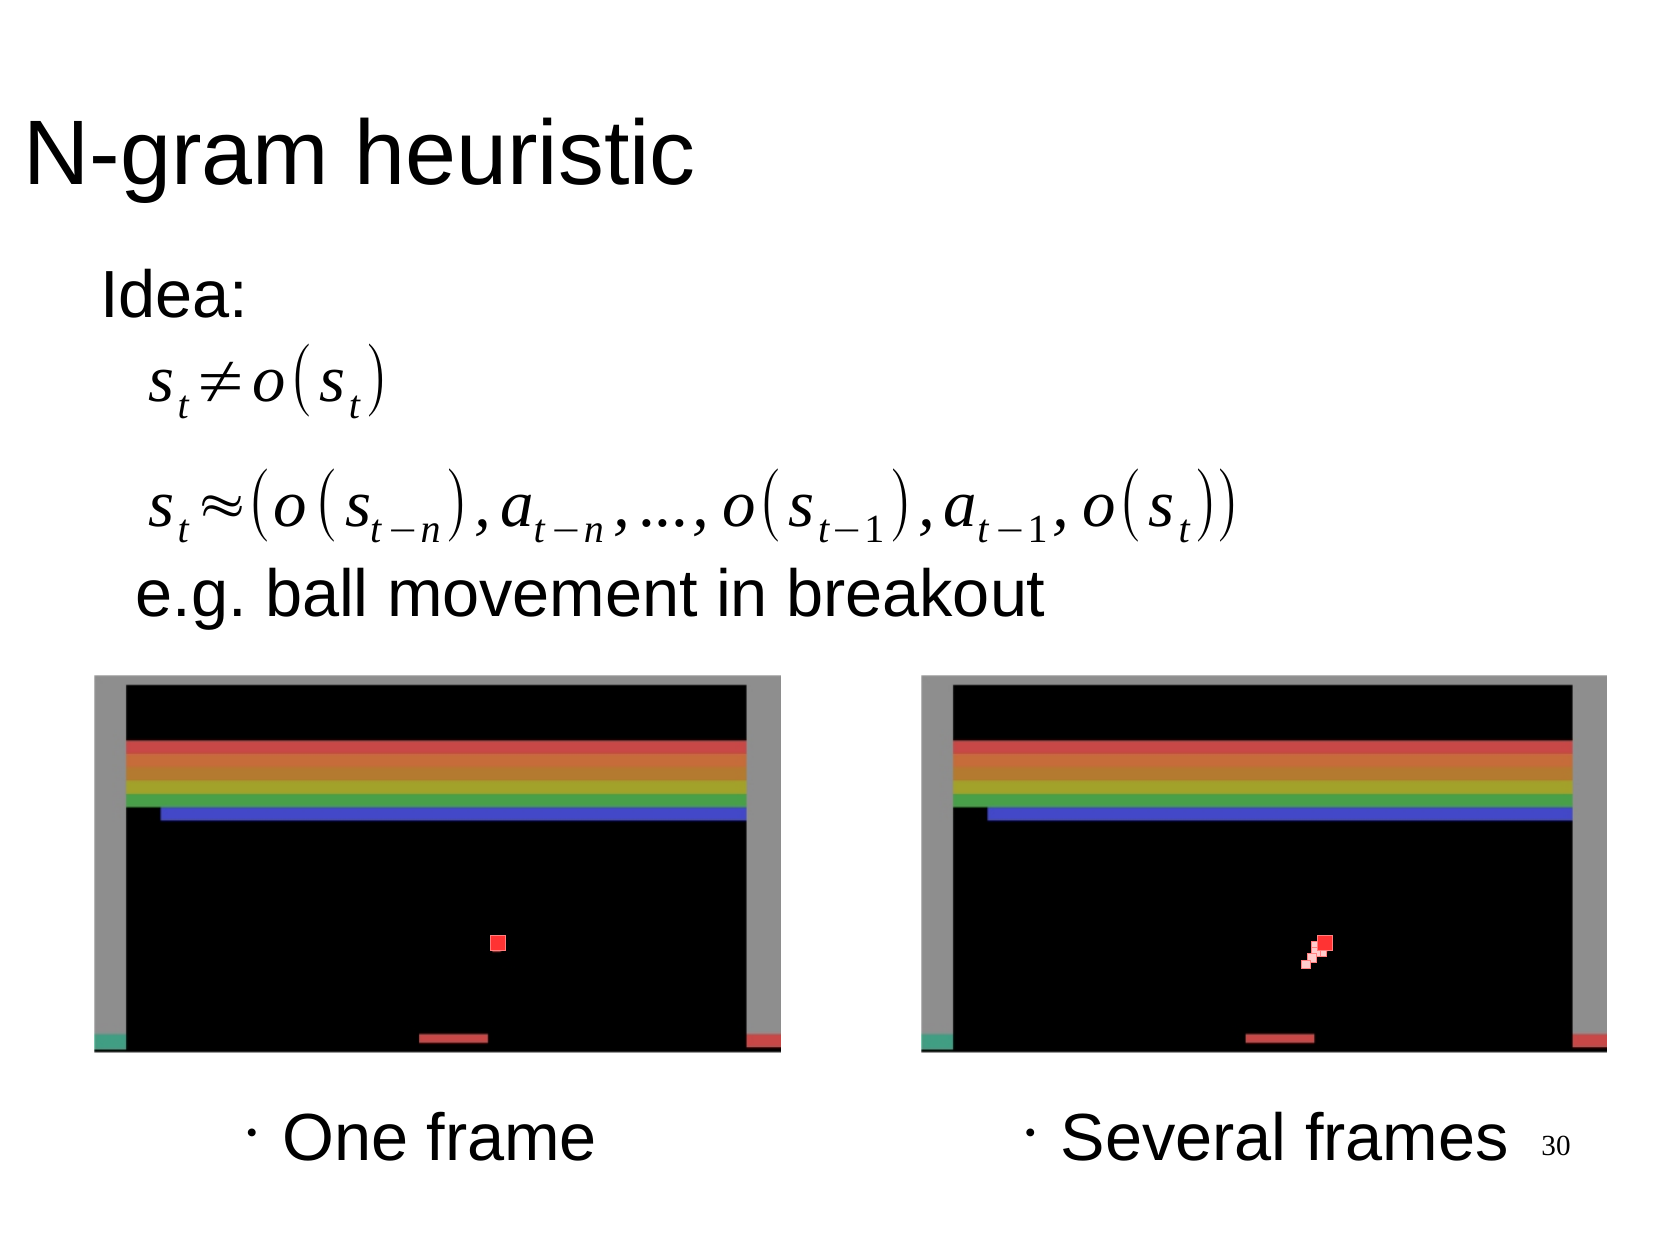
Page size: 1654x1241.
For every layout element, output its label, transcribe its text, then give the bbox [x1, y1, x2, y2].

text_box One frame [10, 1099, 837, 1175]
chart [131, 339, 403, 426]
title N-gram heuristic [23, 49, 1512, 257]
picture [94, 675, 781, 1053]
text_box Idea: e.g. ball movement in breakout [64, 238, 1255, 649]
chart [131, 463, 1256, 550]
picture [921, 675, 1607, 1053]
text_box [1301, 935, 1333, 969]
text_box [490, 935, 506, 951]
text_box Several frames [837, 1099, 1654, 1175]
